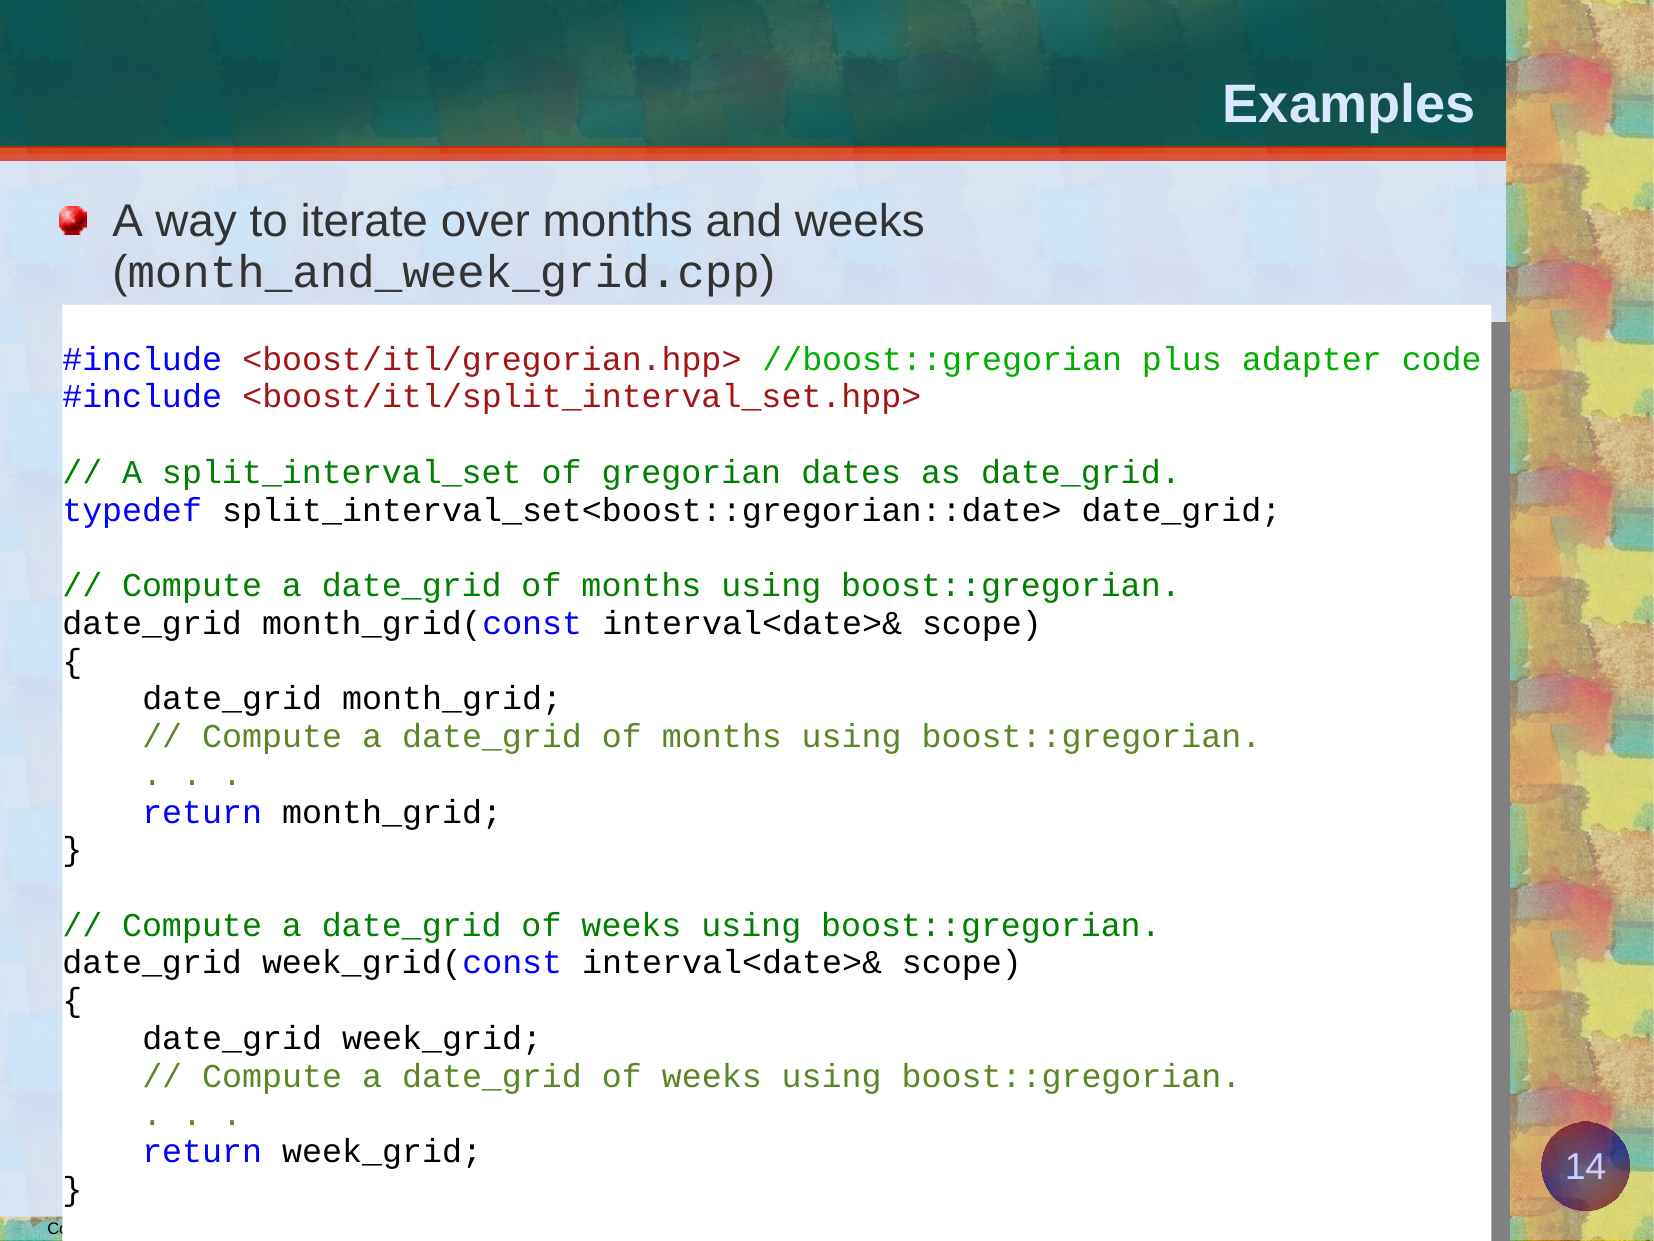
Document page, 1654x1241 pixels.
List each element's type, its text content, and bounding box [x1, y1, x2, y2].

title Examples [29, 59, 1477, 148]
text_box #include <boost/itl/gregorian.hpp> //boost::gregorian plus adapter code #include <boost/itl/split_interval_set.hpp> // A split_interval_set of gregorian dates as date_grid. typedef split_interval_set<boost::gregorian::date> date_grid; // Compute a date_grid of months using boost::gregorian. date_grid month_grid(const interval<date>& scope) { date_grid month_grid; // Compute a date_grid of months using boost::gregorian. . . . return month_grid; } // Compute a date_grid of weeks using boost::gregorian. date_grid week_grid(const interval<date>& scope) { date_grid week_grid; // Compute a date_grid of weeks using boost::gregorian. . . . return week_grid; } [62, 304, 1492, 1200]
list A way to iterate over months and weeks (month_and_week_grid.cpp) [59, 194, 1418, 306]
